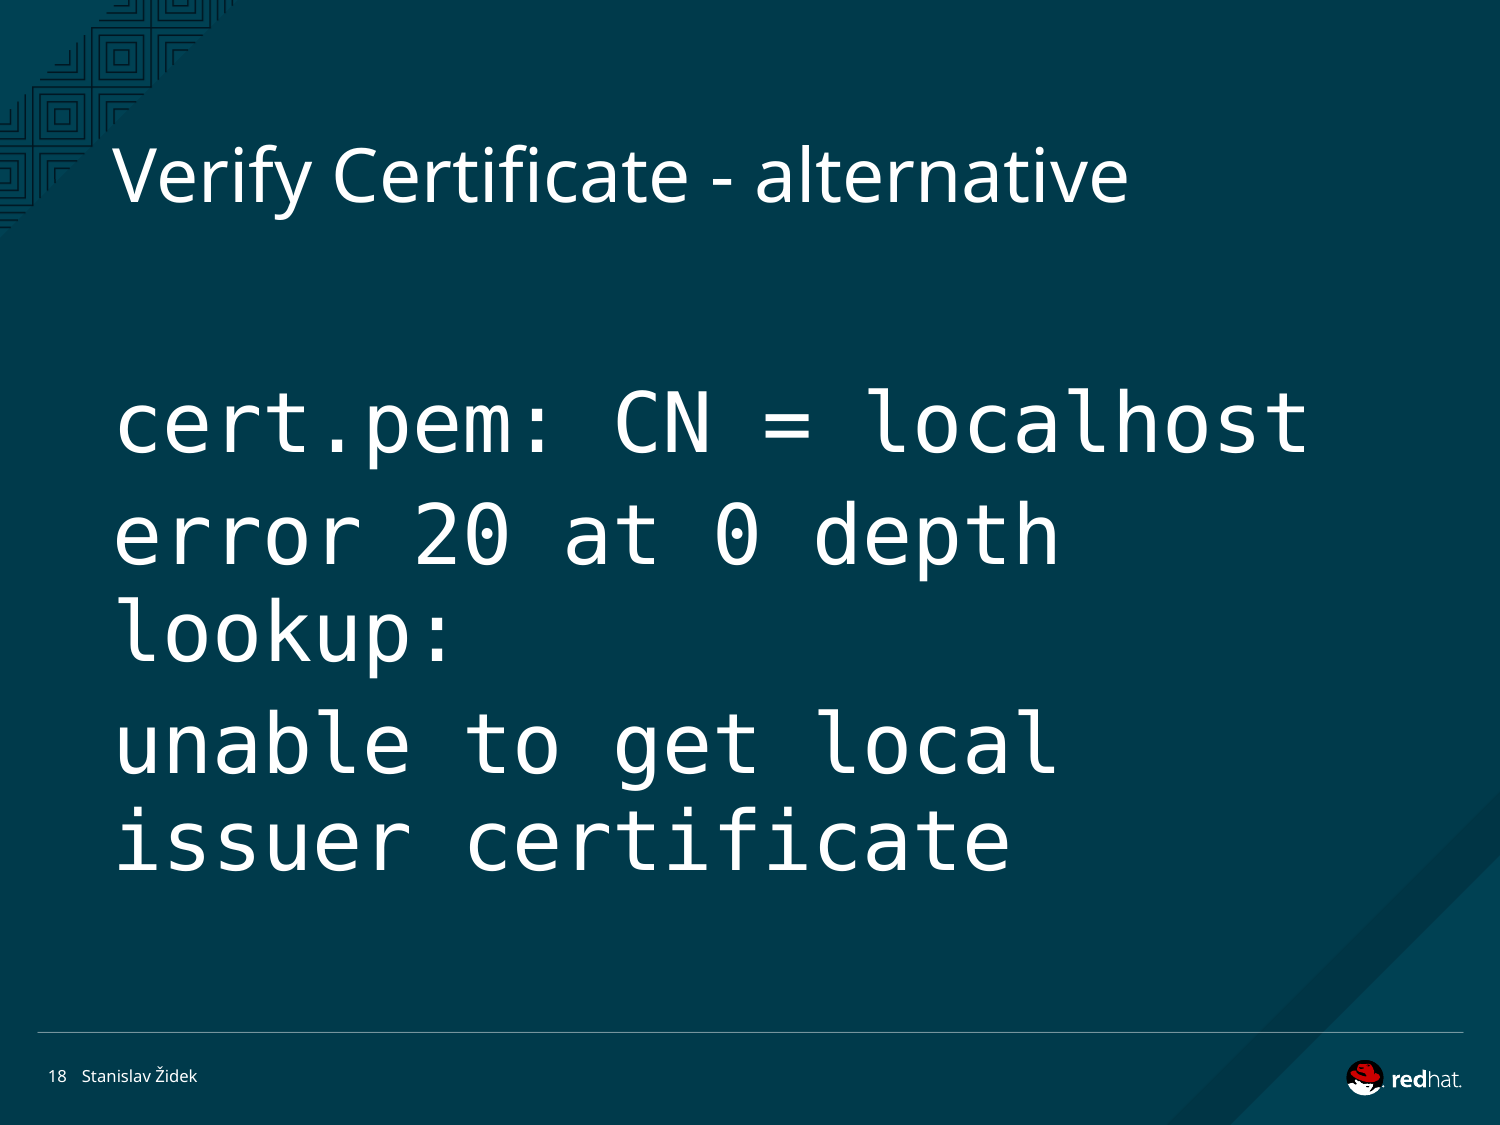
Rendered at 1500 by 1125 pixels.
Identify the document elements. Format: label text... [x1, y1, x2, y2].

title Verify Certificate - alternative [112, 0, 1388, 225]
list cert.pem: CN = localhost error 20 at 0 depth lookup: unable to get local issuer certificate [112, 375, 1388, 1028]
